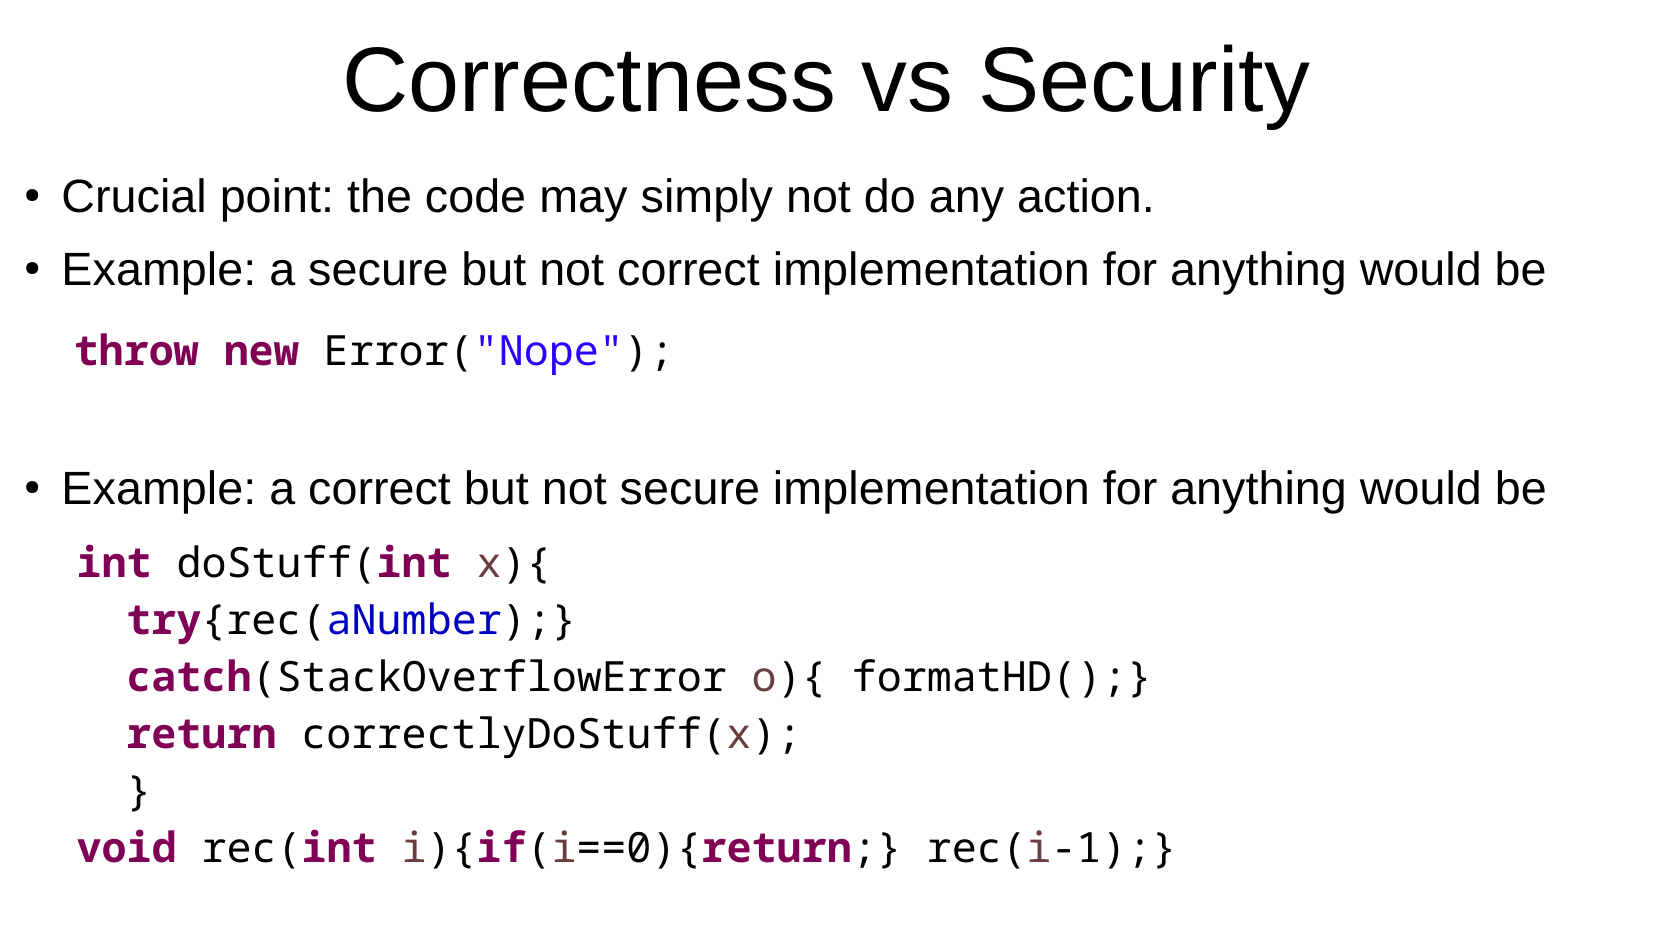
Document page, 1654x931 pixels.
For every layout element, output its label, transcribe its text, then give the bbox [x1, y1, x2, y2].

text_box throw new Error("Nope"); [59, 312, 1654, 425]
list Crucial point: the code may simply not do any action. Example: a secure but not correct implementation for anything would be Example: a correct but not secure implementation for anything would be . [11, 170, 1583, 525]
title Correctness vs Security [82, 1, 1571, 157]
text_box int doStuff(int x){ try{rec(aNumber);} catch(StackOverflowError o){ formatHD();} return correctlyDoStuff(x); } void rec(int i){if(i==0){return;} rec(i-1);} [11, 525, 1633, 880]
